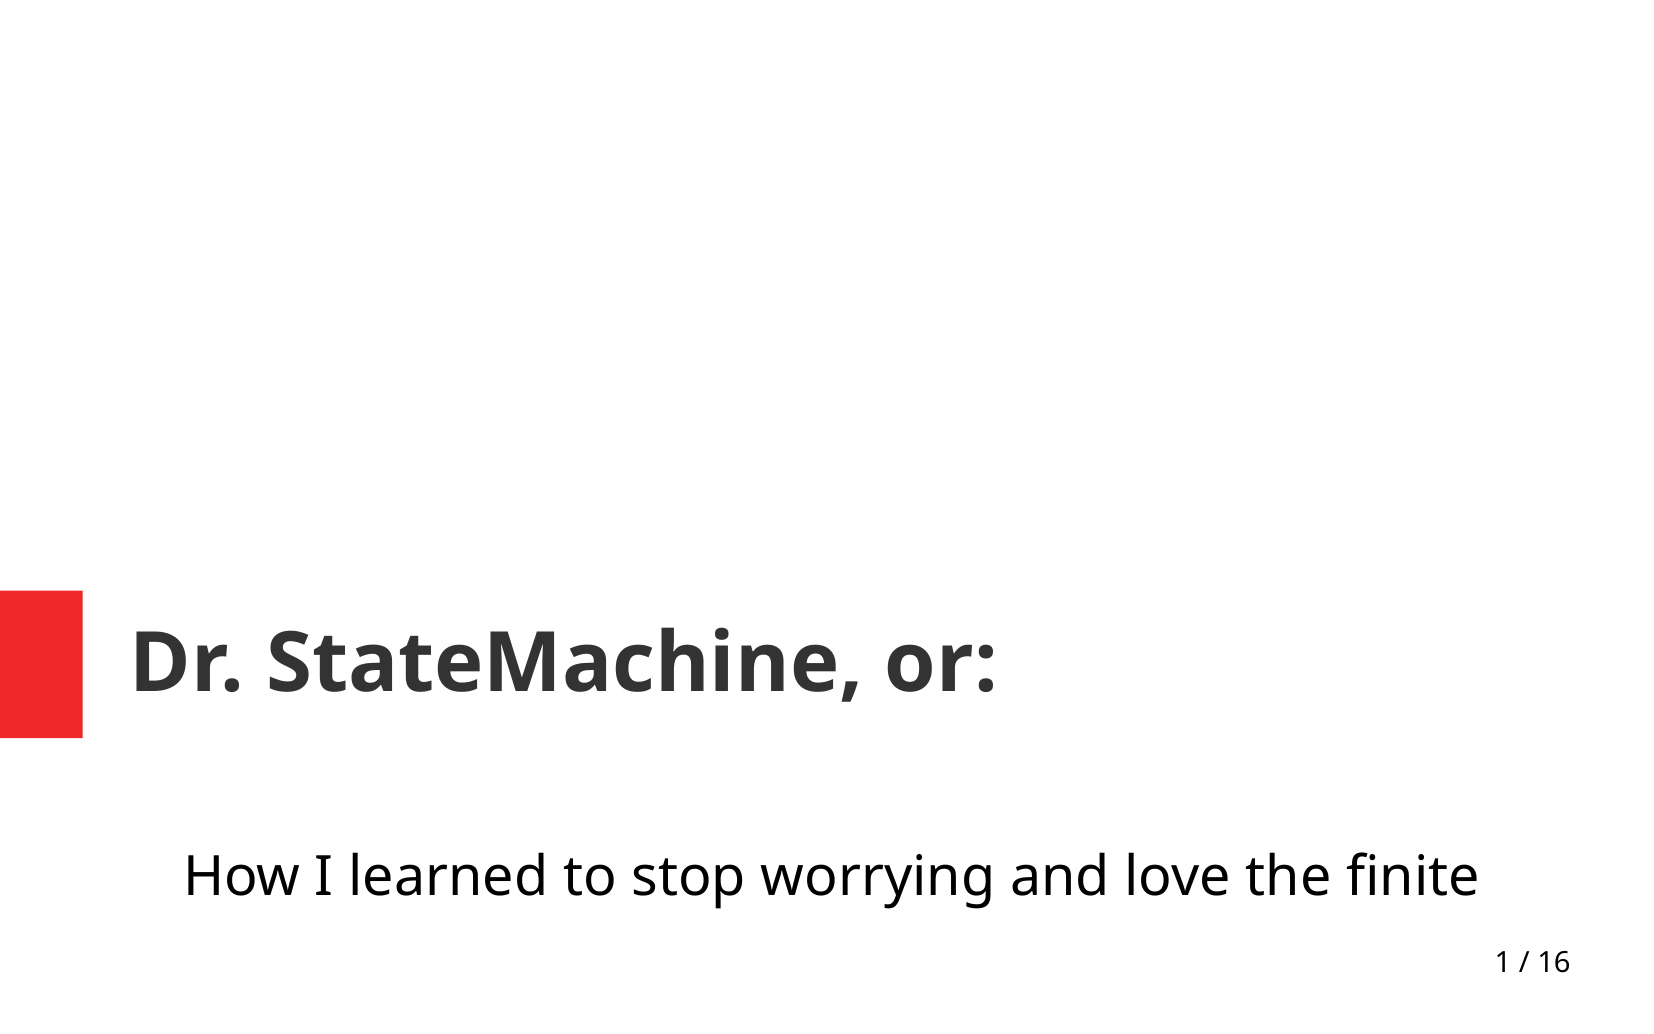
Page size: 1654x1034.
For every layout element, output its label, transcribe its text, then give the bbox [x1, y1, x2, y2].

title Dr. StateMachine, or: [129, 561, 1536, 758]
subtitle How I learned to stop worrying and love the finite [129, 806, 1536, 942]
